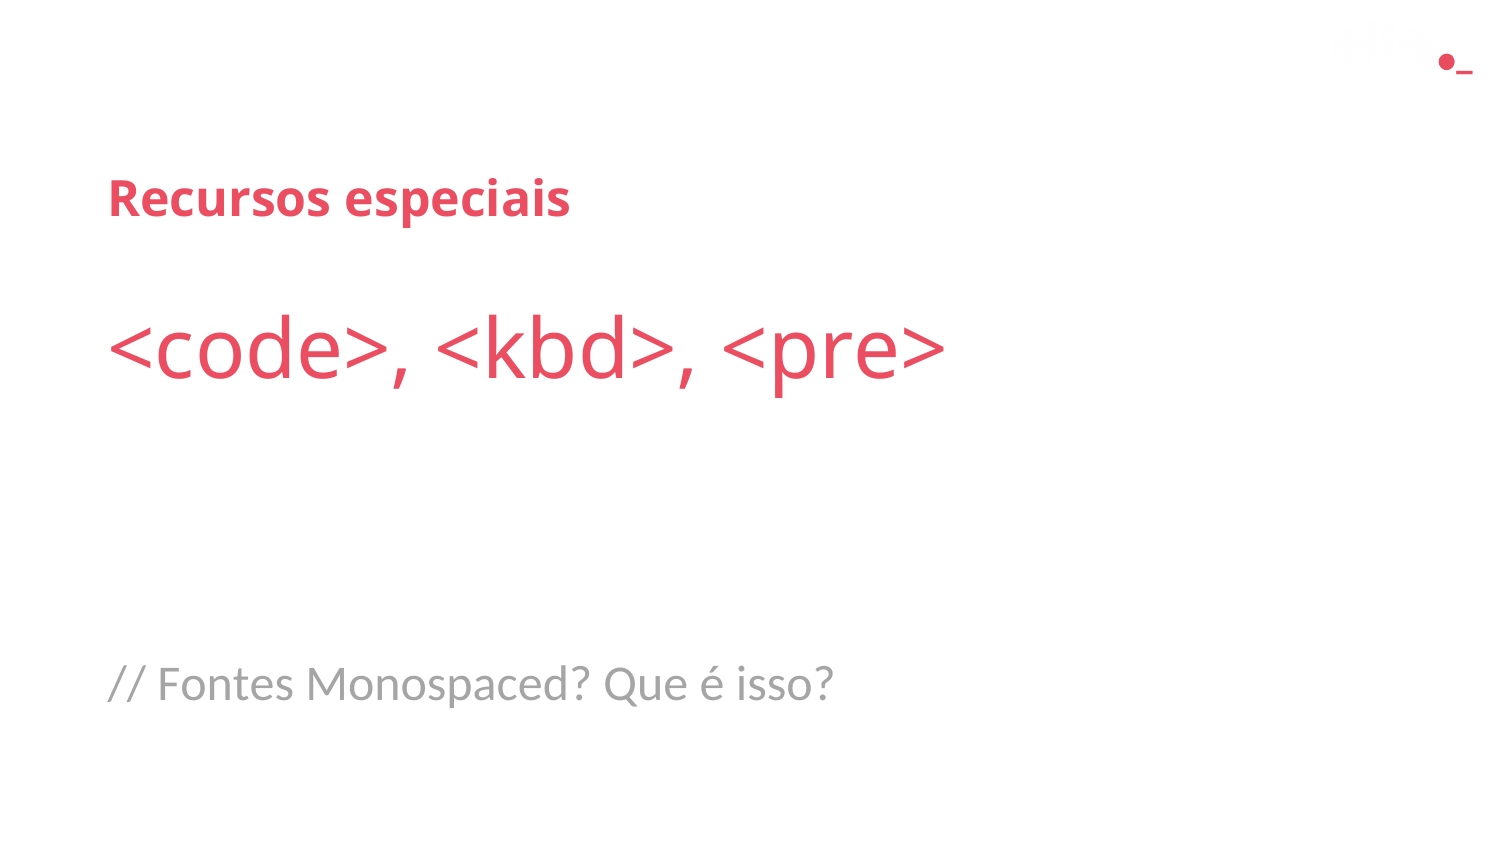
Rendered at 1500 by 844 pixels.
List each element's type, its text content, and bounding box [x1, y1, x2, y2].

picture [1333, 19, 1473, 75]
text_box // Fontes Monospaced? Que é isso? [92, 635, 1309, 701]
text_box <code>, <kbd>, <pre> [92, 264, 1309, 431]
text_box Recursos especiais [92, 142, 1309, 223]
